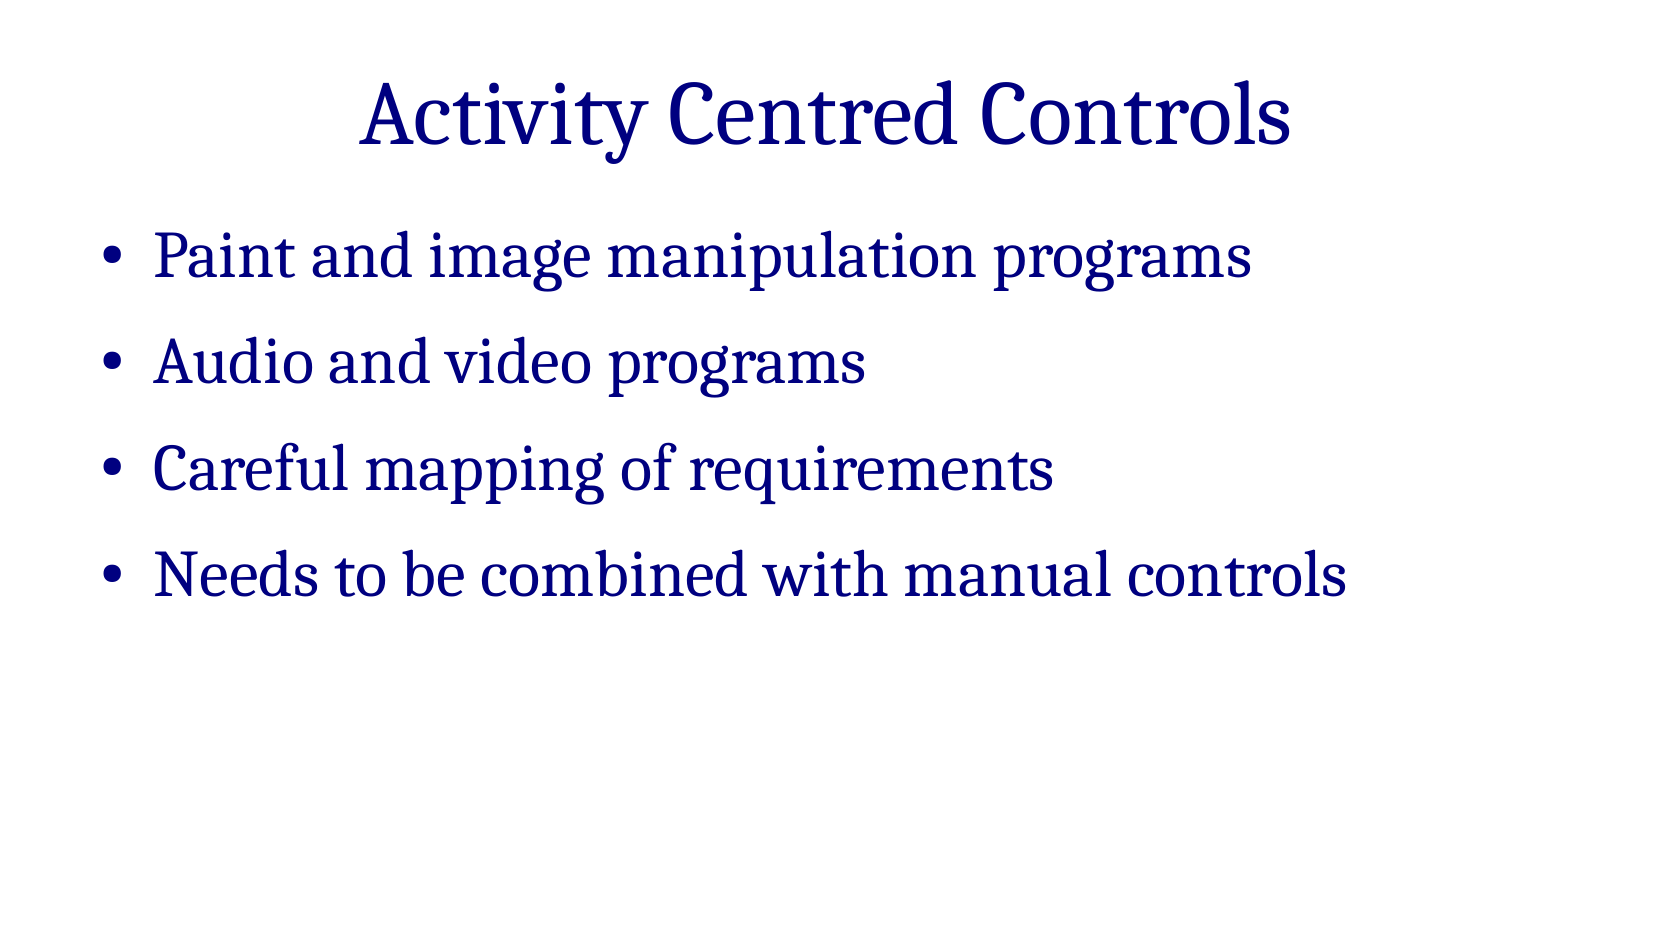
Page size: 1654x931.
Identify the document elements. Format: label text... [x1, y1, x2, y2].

list Paint and image manipulation programs Audio and video programs Careful mapping of requirements Needs to be combined with manual controls [82, 217, 1571, 758]
title Activity Centred Controls [82, 37, 1571, 193]
